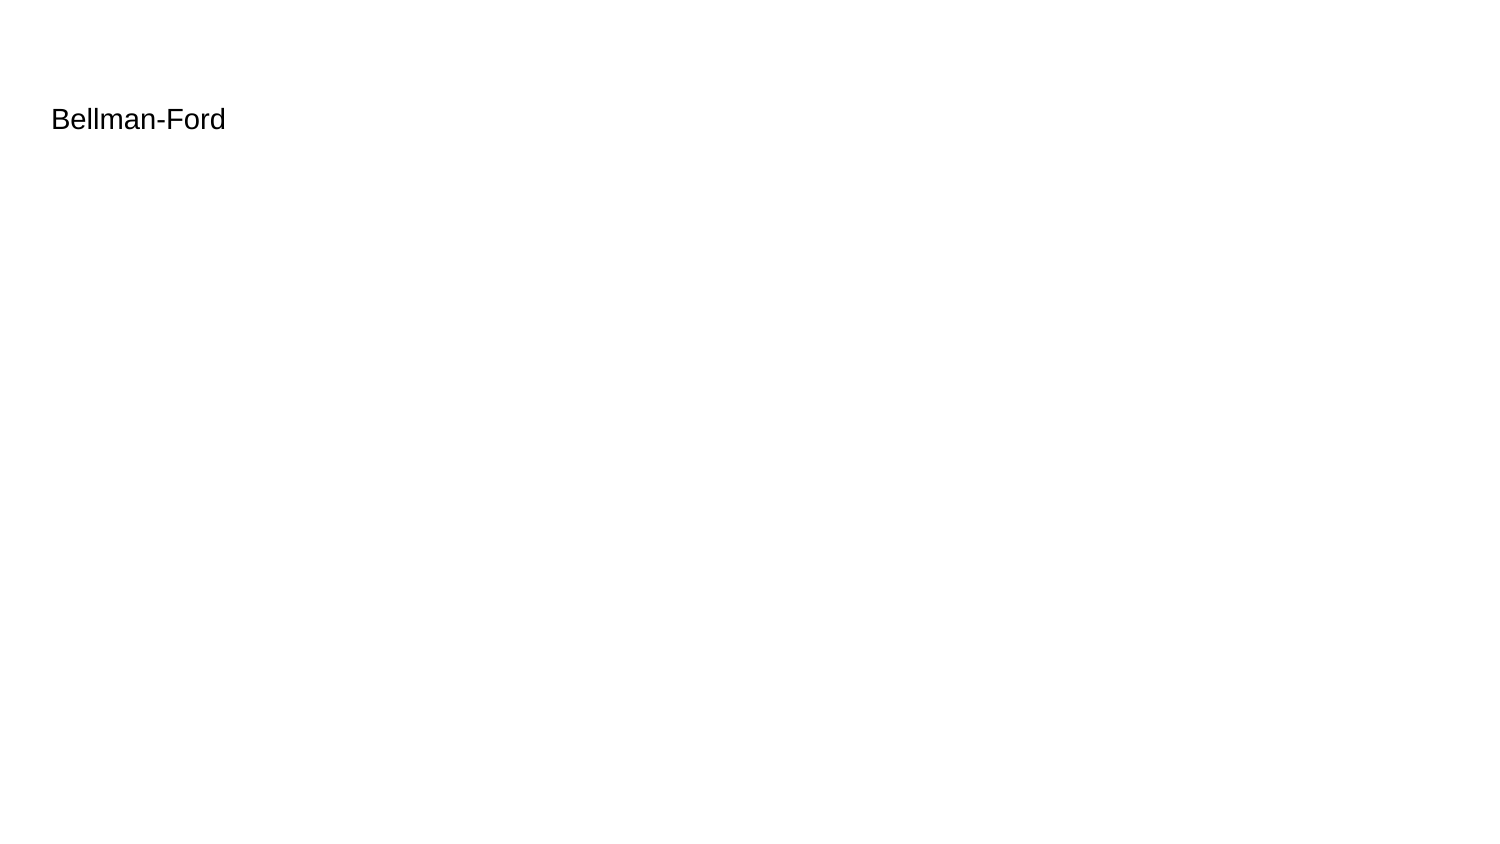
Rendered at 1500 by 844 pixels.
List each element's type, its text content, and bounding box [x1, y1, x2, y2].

title Bellman-Ford [51, 72, 1449, 167]
